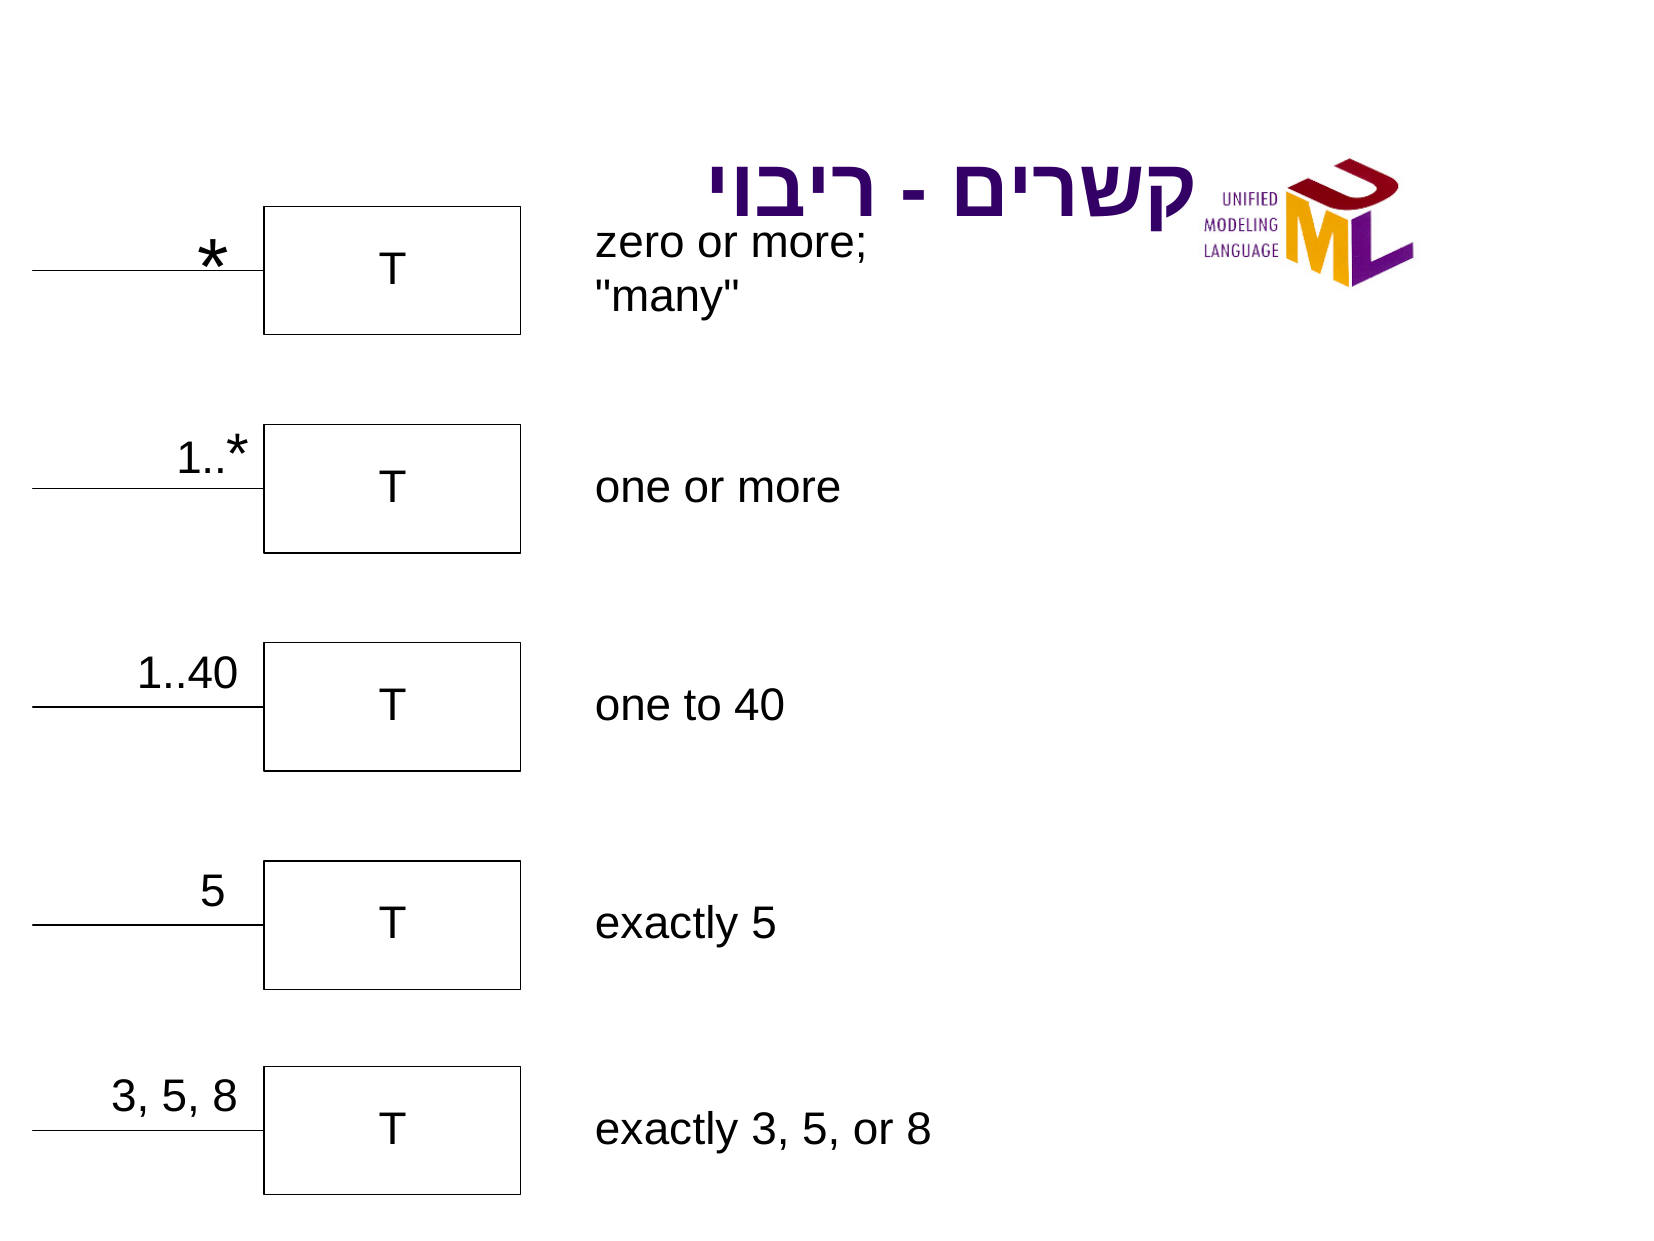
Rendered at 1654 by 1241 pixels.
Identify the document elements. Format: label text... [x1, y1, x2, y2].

picture [30, 199, 961, 1198]
picture [1198, 151, 1429, 295]
title קשרים - ריבוי [270, 5, 1635, 241]
